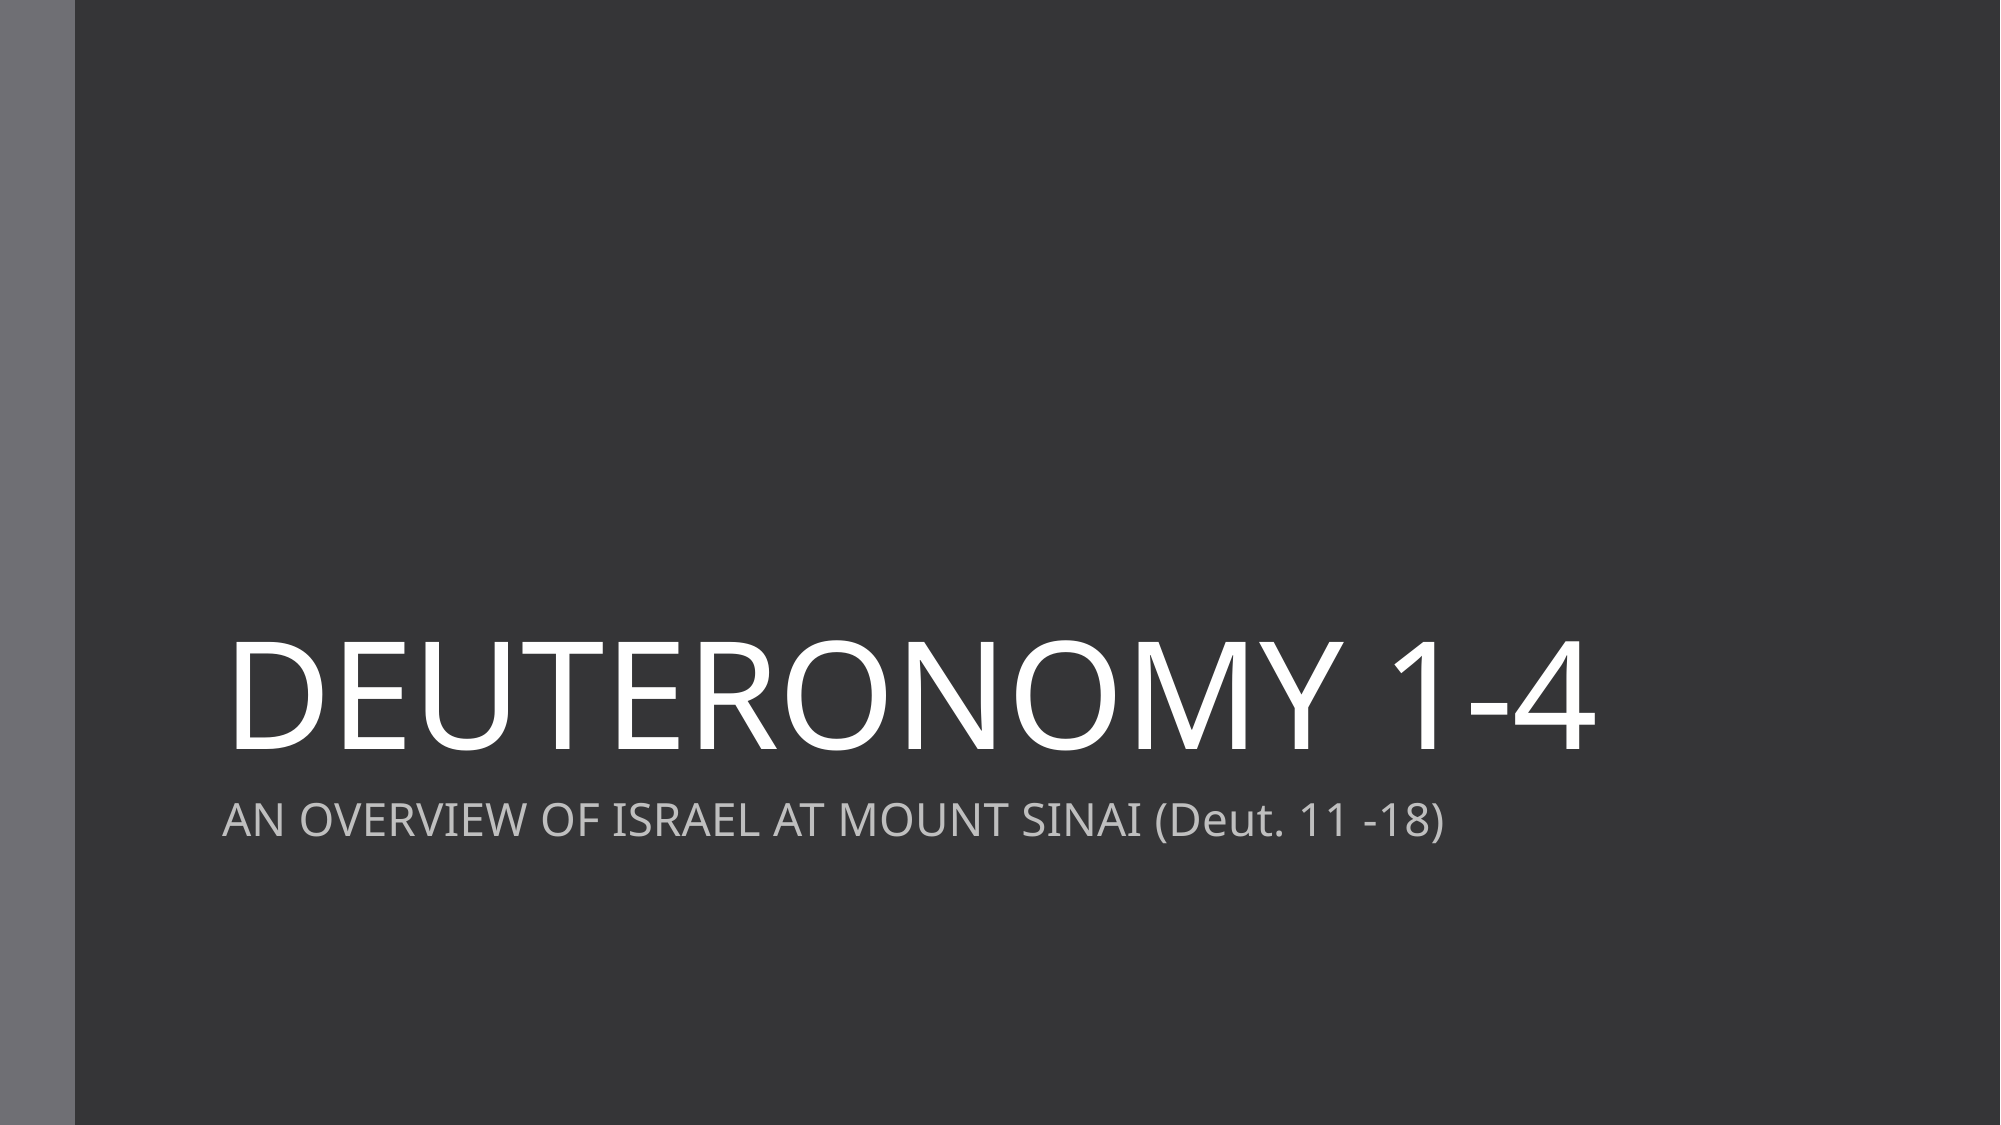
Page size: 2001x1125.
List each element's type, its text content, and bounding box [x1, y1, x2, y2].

subtitle AN OVERVIEW OF ISRAEL AT MOUNT SINAI (Deut. 11 -18) [206, 787, 1752, 1066]
title DEUTERONOMY 1-4 [206, 124, 1752, 787]
